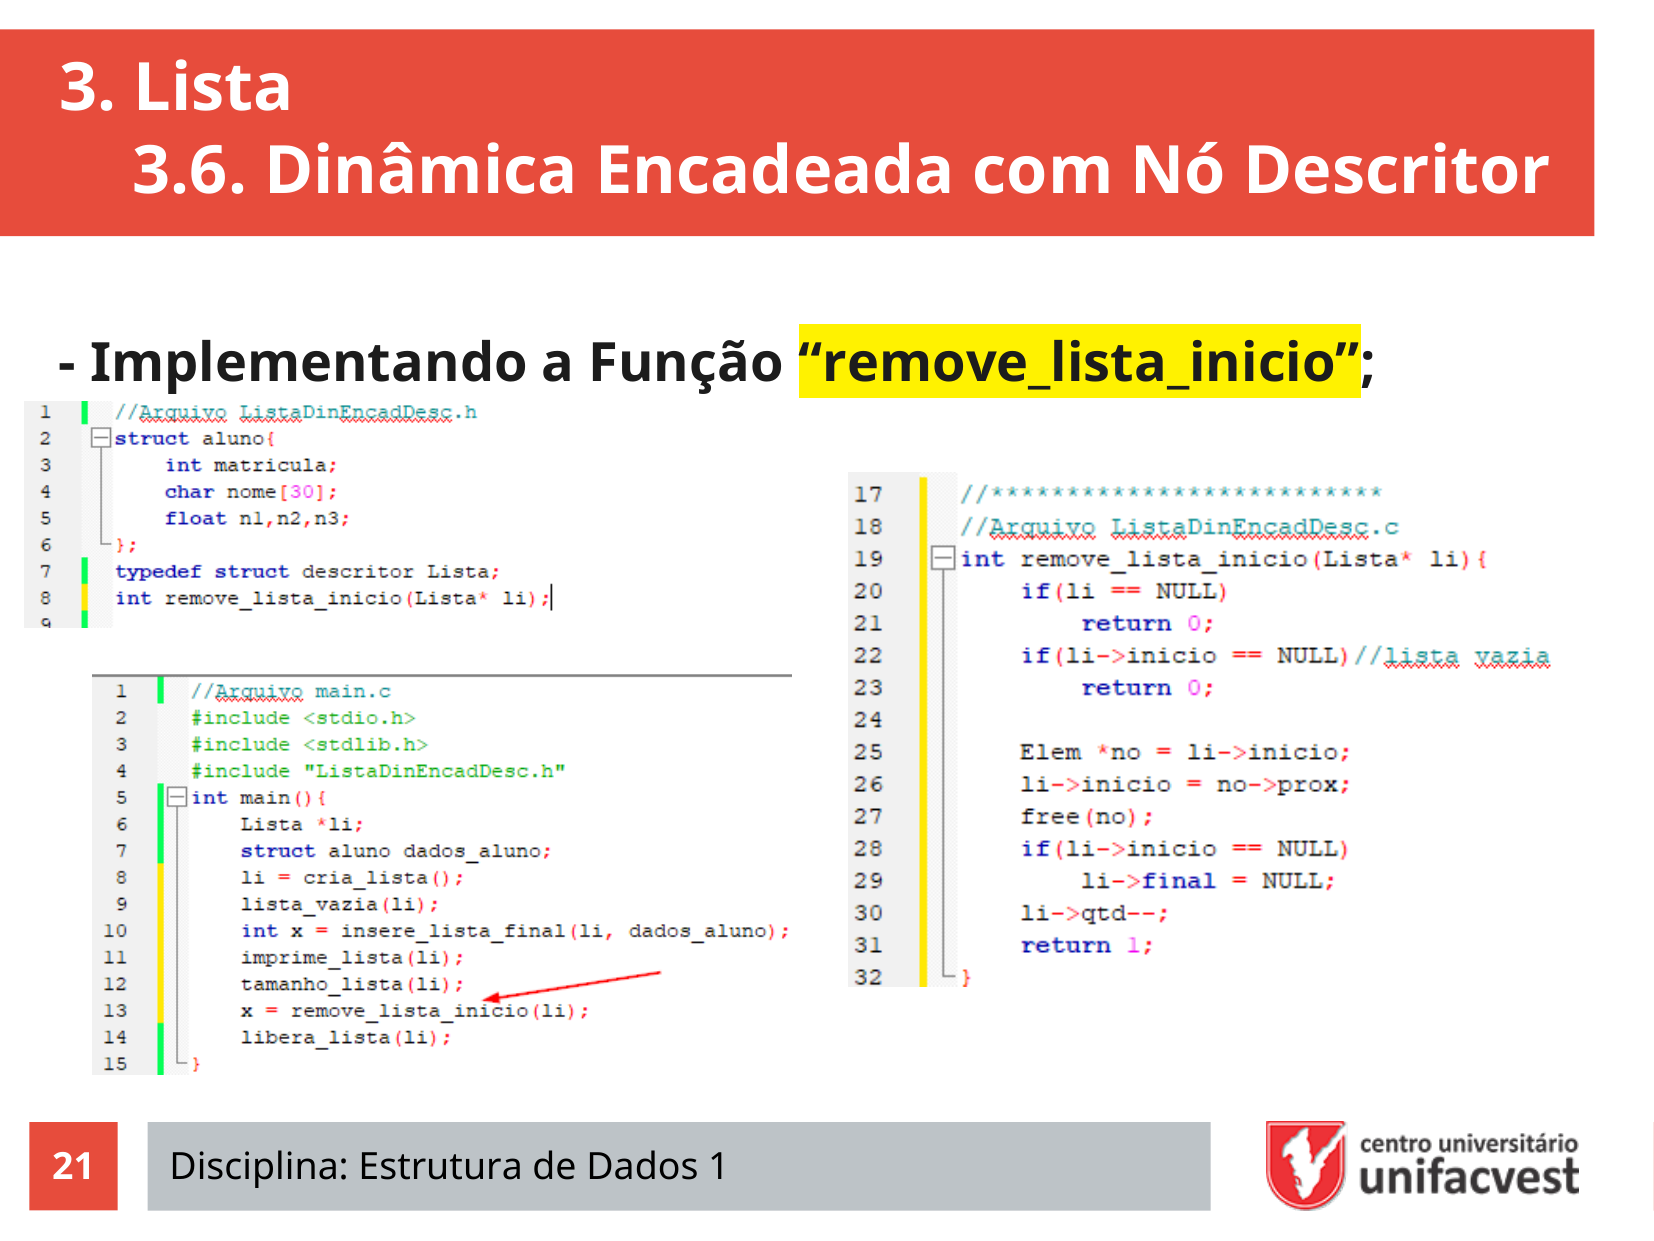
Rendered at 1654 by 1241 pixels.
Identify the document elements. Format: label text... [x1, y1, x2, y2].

text_box [1238, 1120, 1654, 1212]
picture [24, 401, 579, 629]
picture [92, 674, 792, 1075]
picture [1266, 1121, 1579, 1211]
list - Implementando a Função “remove_lista_inicio”; [59, 324, 1566, 1093]
title 3. Lista 3.6. Dinâmica Encadeada com Nó Descritor [59, 59, 1595, 207]
picture [848, 472, 1566, 987]
text_box Disciplina: Estrutura de Dados 1 [154, 1132, 1205, 1196]
